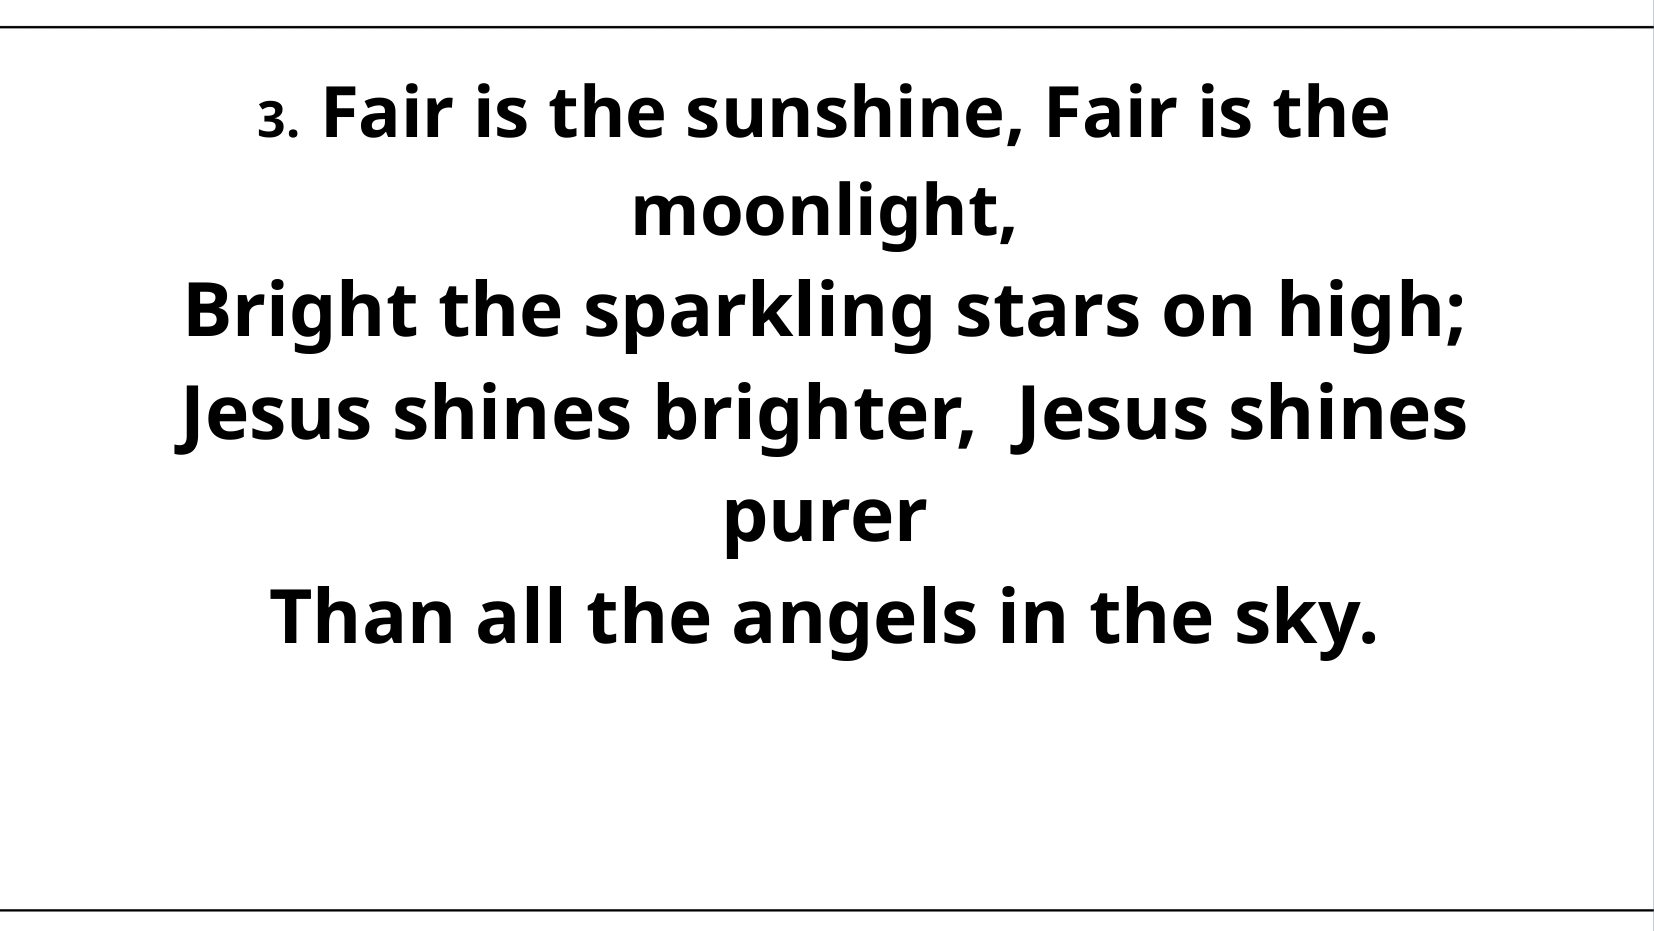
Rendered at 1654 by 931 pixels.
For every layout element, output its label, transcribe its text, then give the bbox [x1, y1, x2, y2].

text_box 3. Fair is the sunshine, Fair is the moonlight, Bright the sparkling stars on high; Jesus shines brighter, Jesus shines purer Than all the angels in the sky. [75, 50, 1576, 466]
picture [0, 0, 1654, 931]
